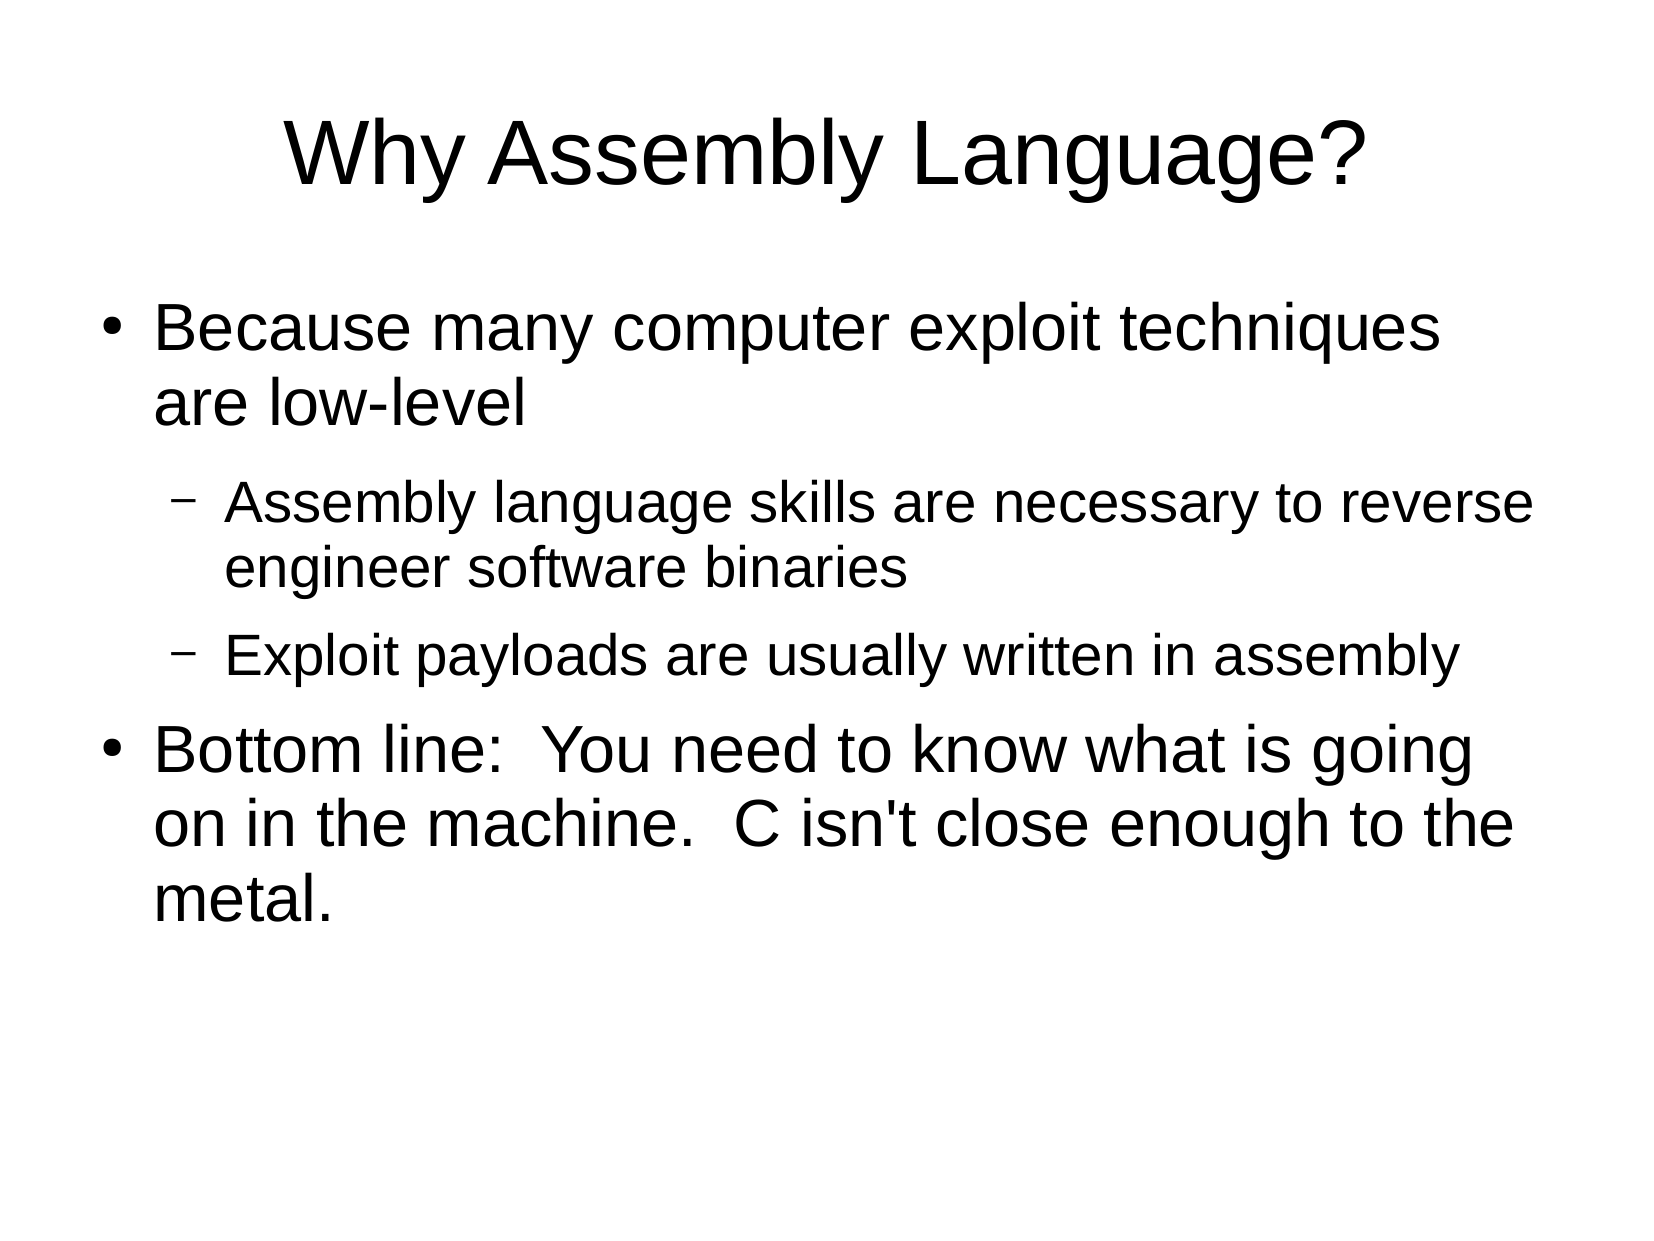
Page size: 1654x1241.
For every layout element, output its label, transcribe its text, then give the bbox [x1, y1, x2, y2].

list Because many computer exploit techniques are low-level Assembly language skills are necessary to reverse engineer software binaries Exploit payloads are usually written in assembly Bottom line: You need to know what is going on in the machine. C isn't close enough to the metal. [82, 290, 1538, 1010]
title Why Assembly Language? [82, 49, 1571, 257]
